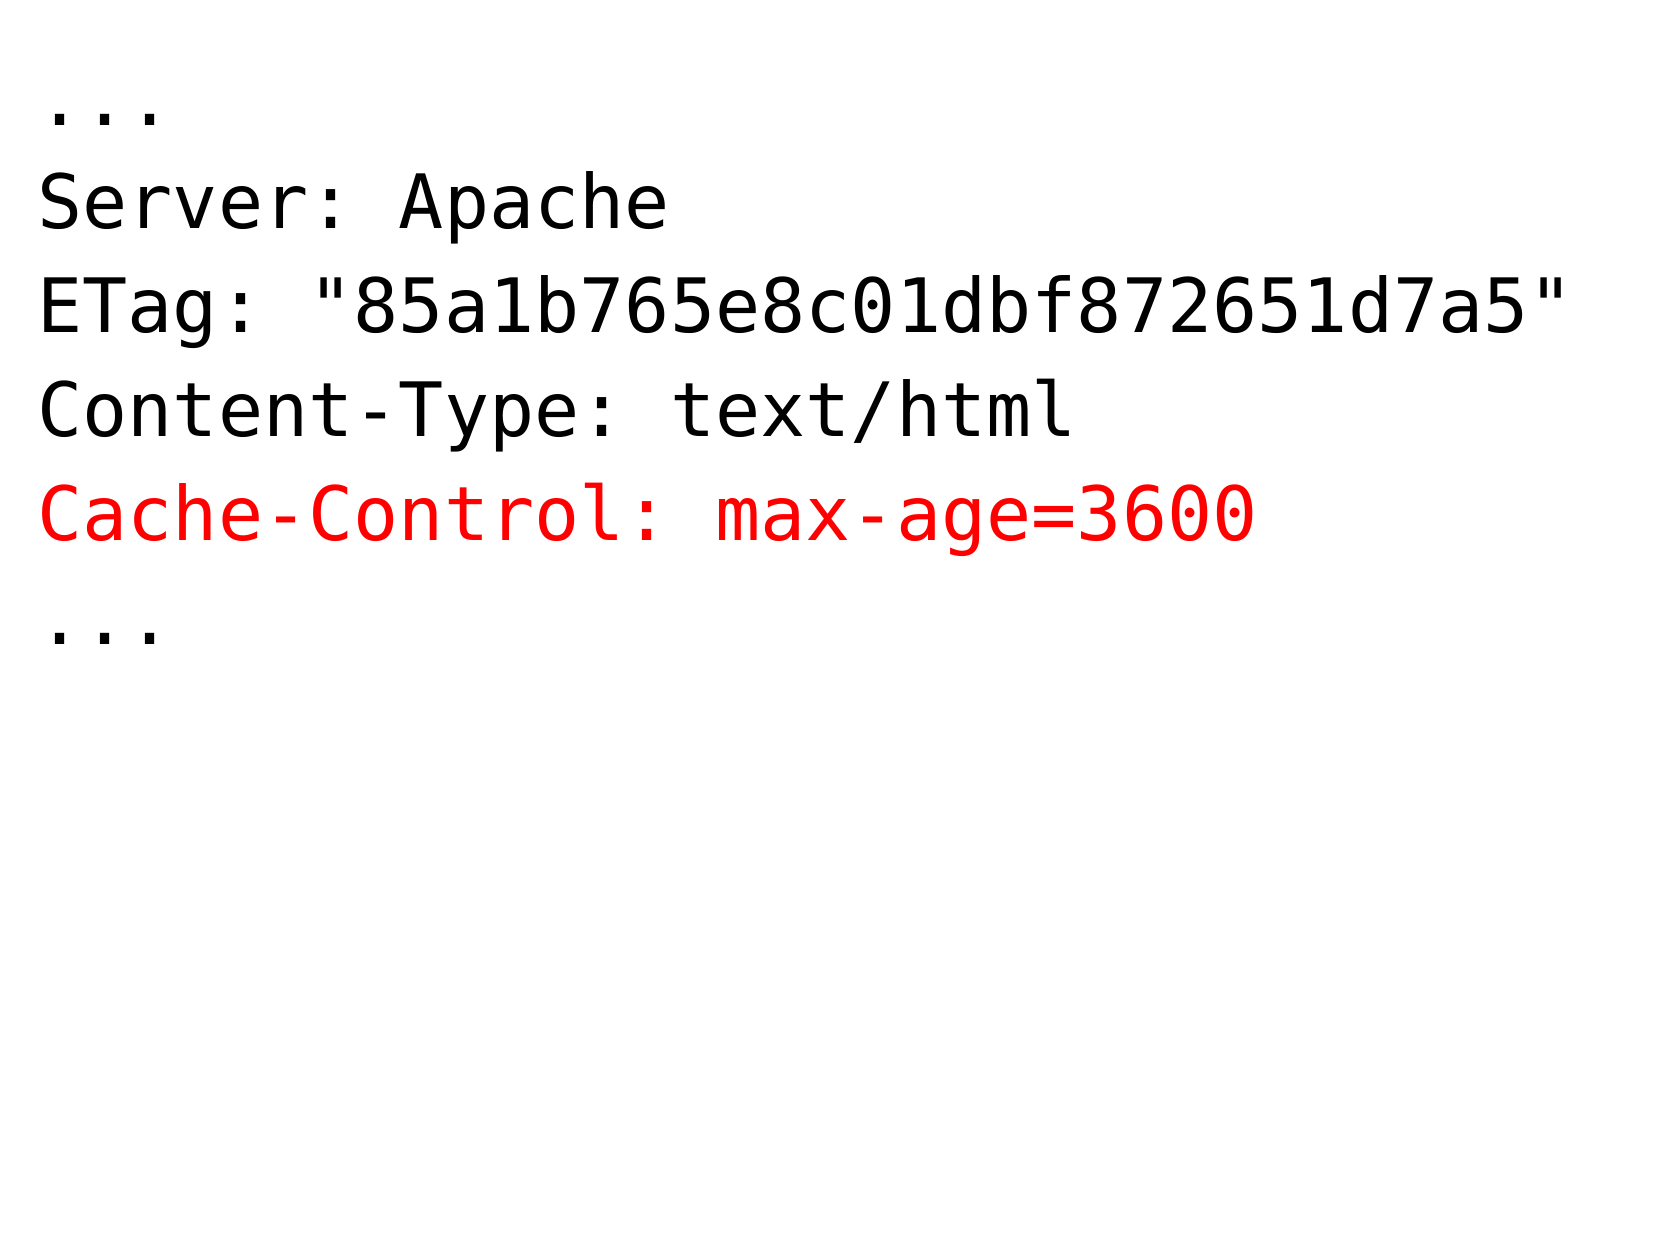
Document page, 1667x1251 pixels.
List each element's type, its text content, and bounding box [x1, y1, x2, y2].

text_box ... Server: Apache ETag: "85a1b765e8c01dbf872651d7a5" Content-Type: text/html Cache-Control: max-age=3600 ... [37, 55, 1601, 871]
